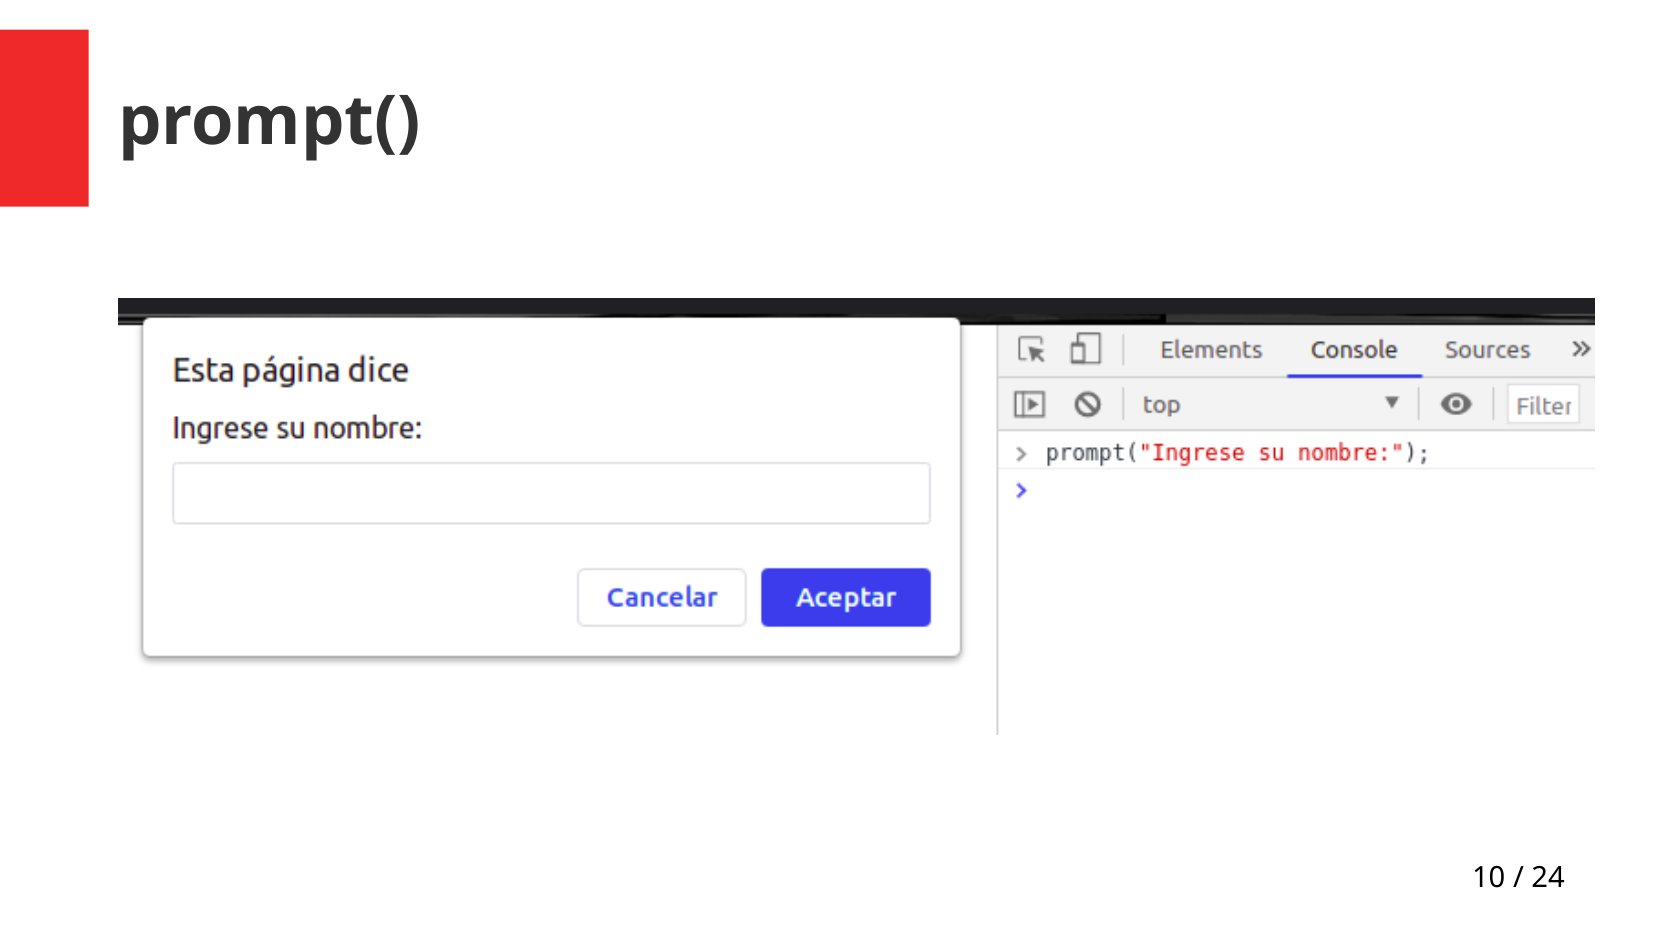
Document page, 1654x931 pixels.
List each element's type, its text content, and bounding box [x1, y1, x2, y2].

title prompt() [118, 29, 1595, 207]
picture [118, 298, 1595, 735]
